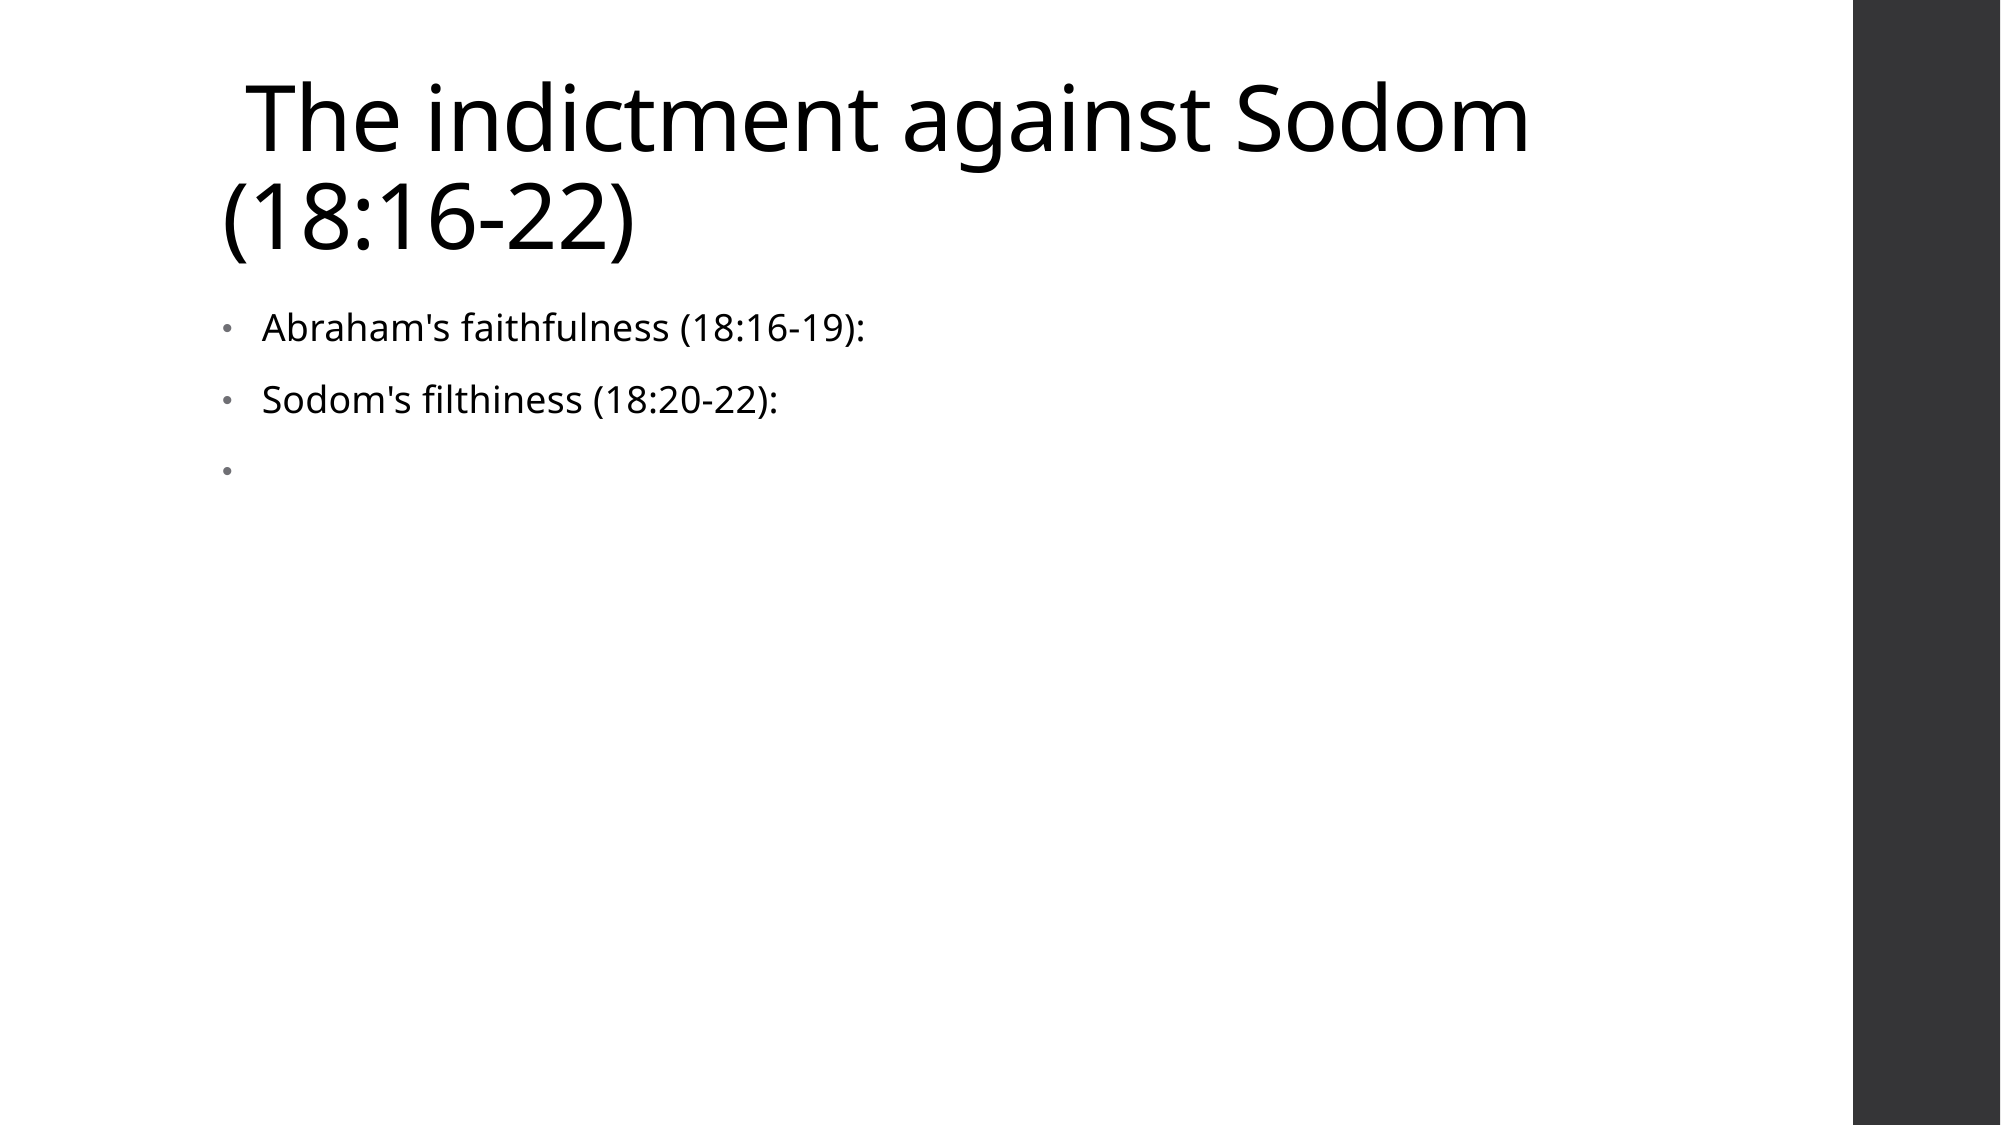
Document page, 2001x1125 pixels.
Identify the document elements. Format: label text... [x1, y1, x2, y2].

list Abraham's faithfulness (18:16-19): Sodom's filthiness (18:20-22): [206, 299, 1617, 1014]
title The indictment against Sodom (18:16-22) [206, 60, 1797, 278]
